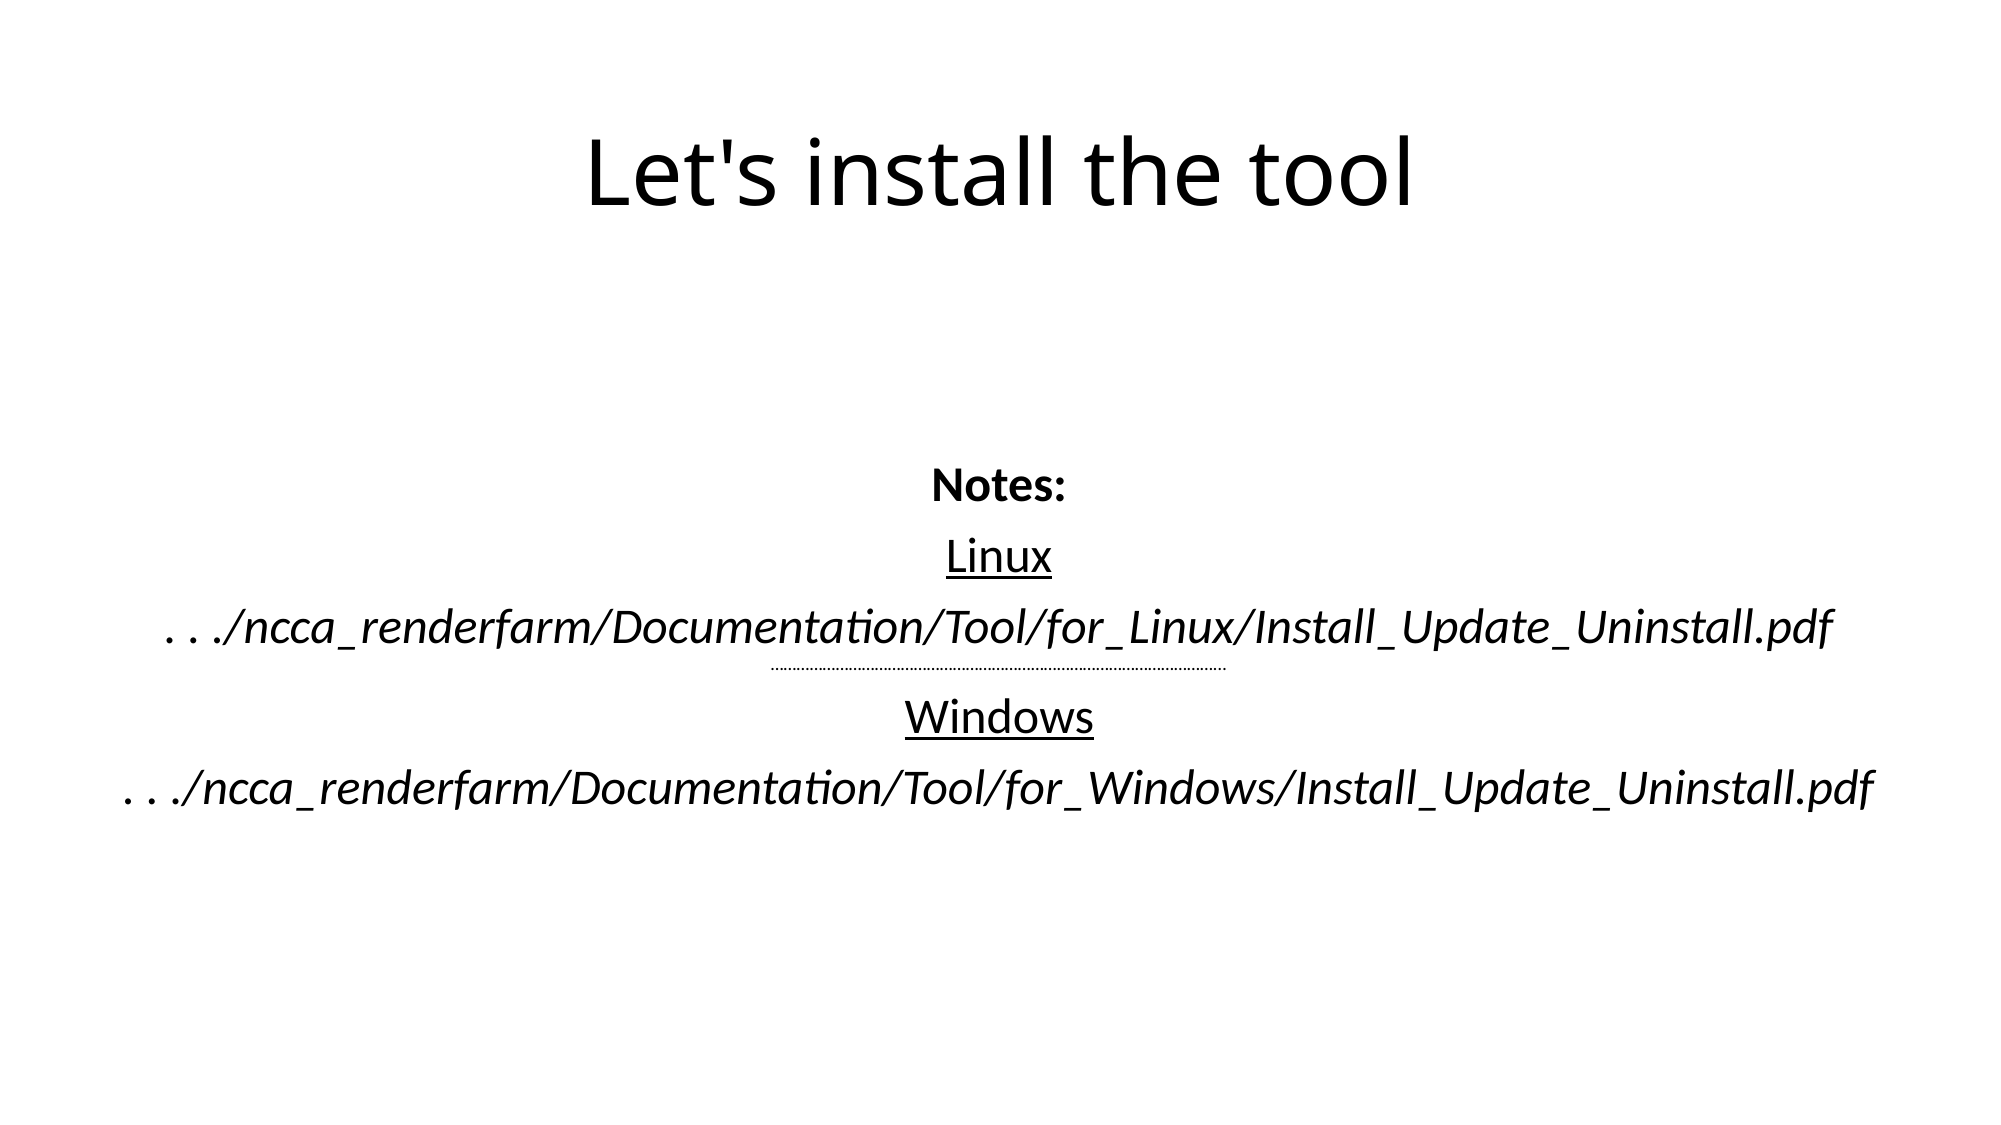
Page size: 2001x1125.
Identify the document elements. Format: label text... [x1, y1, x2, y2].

text_box Let's install the tool [137, 59, 1863, 278]
text_box Notes: Linux . . ./ncca_renderfarm/Documentation/Tool/for_Linux/Install_Update_Uninstall.pdf …………………………………………………………………………………………... Windows . . ./ncca_renderfarm/Documentation/Tool/for_Windows/Install_Update_Uninstall.pdf [108, 457, 1891, 825]
